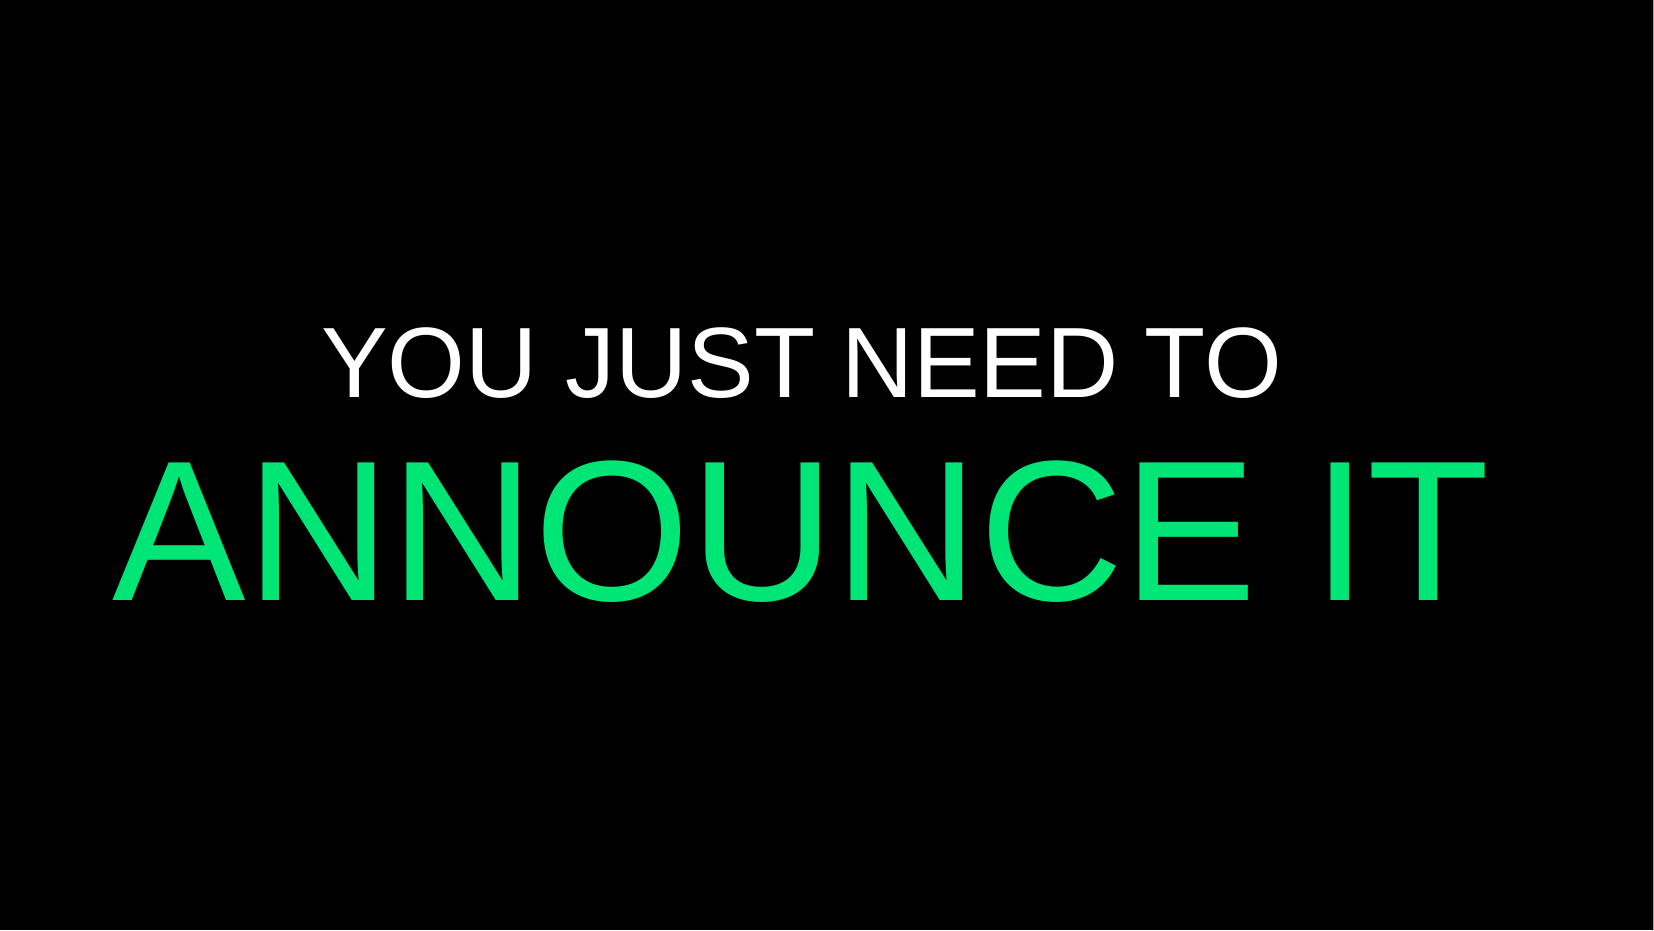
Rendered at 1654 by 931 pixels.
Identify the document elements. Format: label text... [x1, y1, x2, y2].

text_box YOU JUST NEED TO ANNOUNCE IT [97, 300, 1506, 651]
